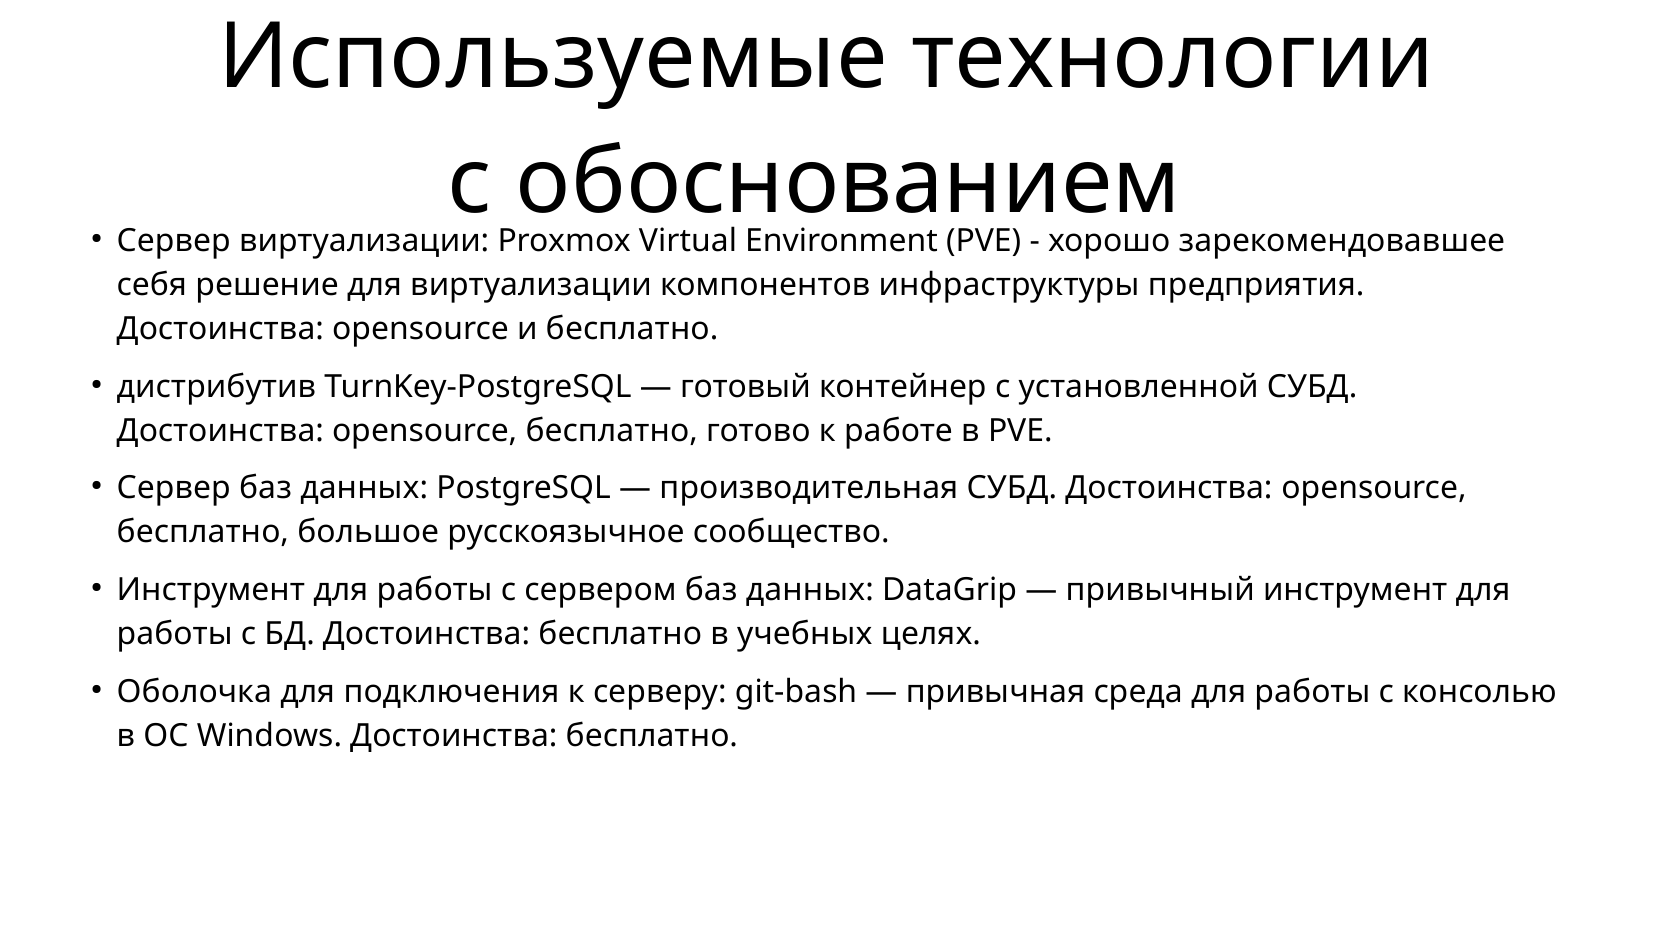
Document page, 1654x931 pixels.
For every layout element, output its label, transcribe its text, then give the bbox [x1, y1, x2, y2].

title Используемые технологии с обоснованием [82, 13, 1571, 217]
list Сервер виртуализации: Proxmox Virtual Environment (PVE) - хорошо зарекомендовавшее себя решение для виртуализации компонентов инфраструктуры предприятия. Достоинства: opensource и бесплатно. дистрибутив TurnKey-PostgreSQL — готовый контейнер с установленной СУБД. Достоинства: opensource, бесплатно, готово к работе в PVE. Сервер баз данных: PostgreSQL — производительная СУБД. Достоинства: opensource, бесплатно, большое русскоязычное сообщество. Инструмент для работы с сервером баз данных: DataGrip — привычный инструмент для работы с БД. Достоинства: бесплатно в учебных целях. Оболочка для подключения к серверу: git-bash — привычная среда для работы с консолью в ОС Windows. Достоинства: бесплатно. [82, 217, 1571, 758]
